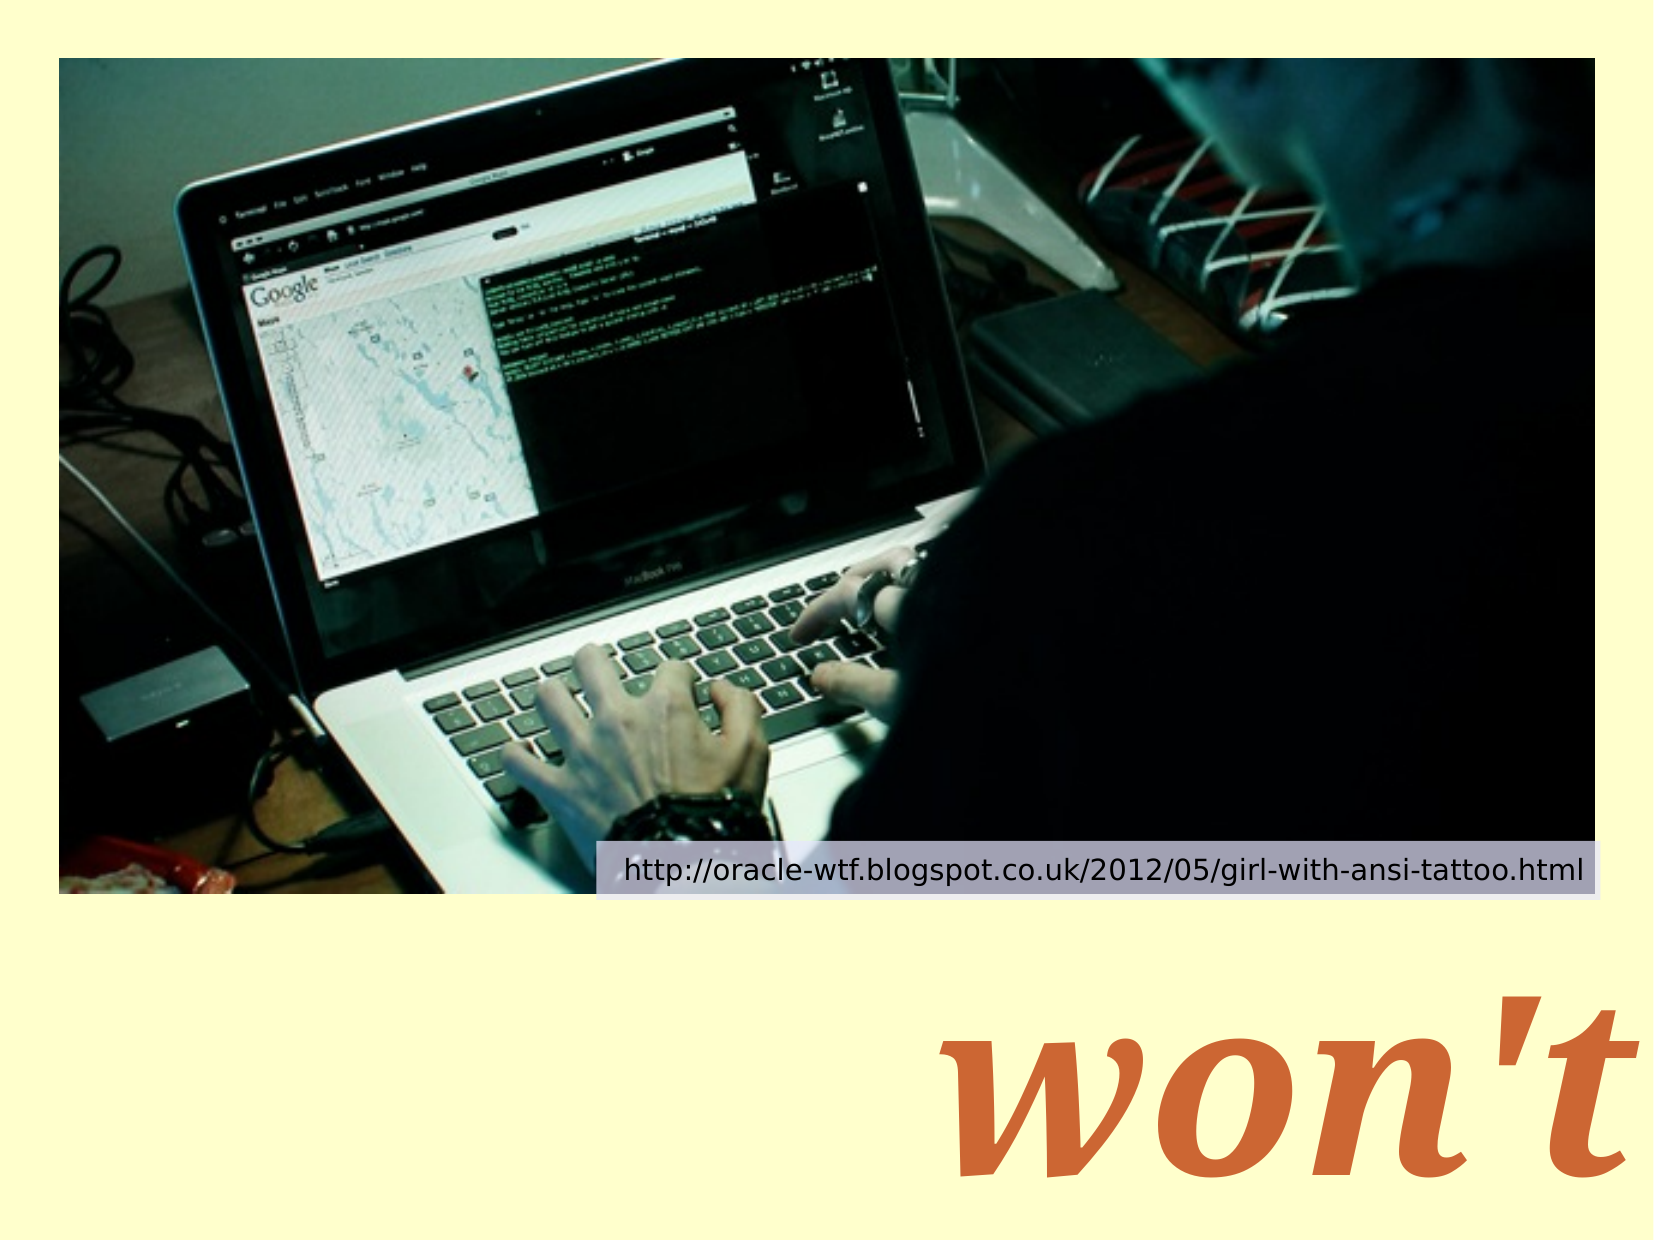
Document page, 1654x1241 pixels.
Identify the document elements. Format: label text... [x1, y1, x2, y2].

text_box won't [915, 900, 1590, 1241]
picture [59, 58, 1595, 894]
text_box http://oracle-wtf.blogspot.co.uk/2012/05/girl-with-ansi-tattoo.html [596, 840, 1601, 900]
